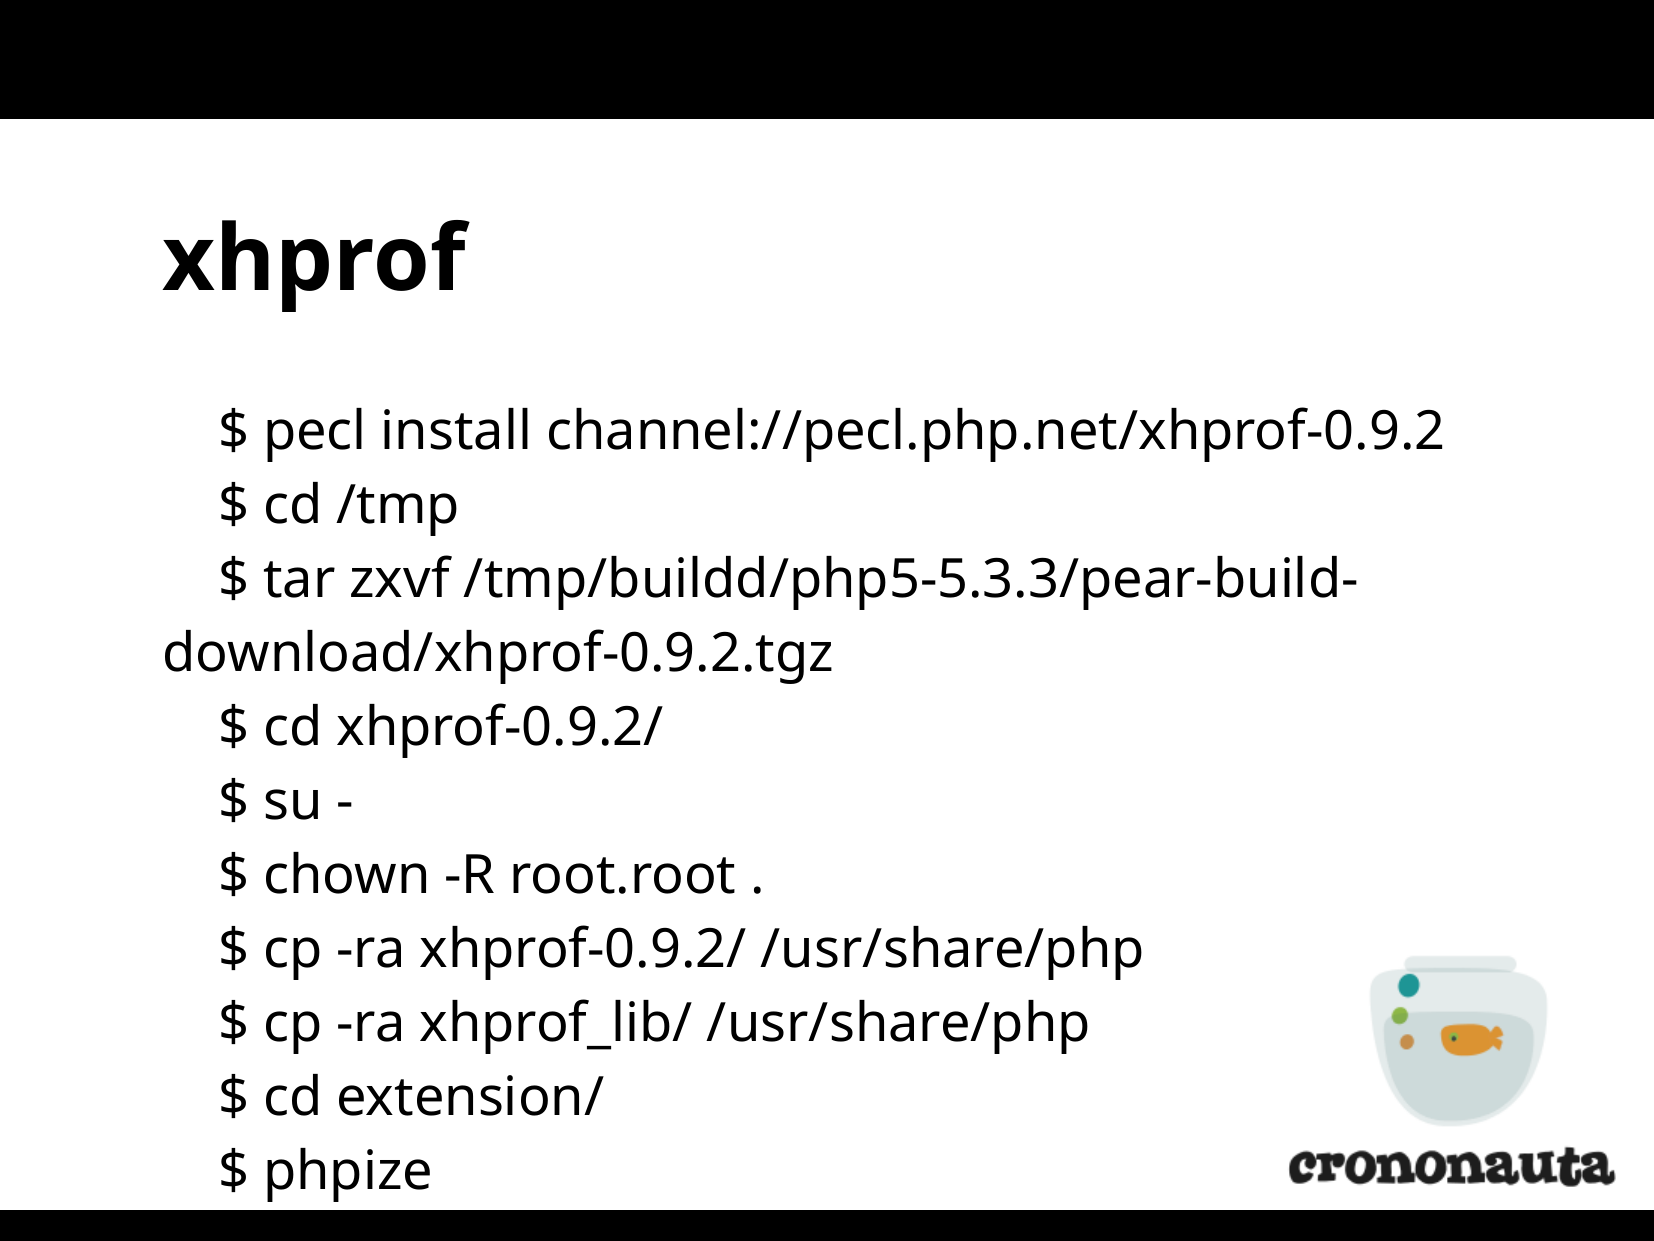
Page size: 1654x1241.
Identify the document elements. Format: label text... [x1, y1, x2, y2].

text_box xhprof $ pecl install channel://pecl.php.net/xhprof-0.9.2 $ cd /tmp $ tar zxvf /tmp/buildd/php5-5.3.3/pear-build-download/xhprof-0.9.2.tgz $ cd xhprof-0.9.2/ $ su - $ chown -R root.root . $ cp -ra xhprof-0.9.2/ /usr/share/php $ cp -ra xhprof_lib/ /usr/share/php $ cd extension/ $ phpize $ ./configure $ make && make install [147, 184, 1536, 1154]
picture [1240, 944, 1637, 1196]
